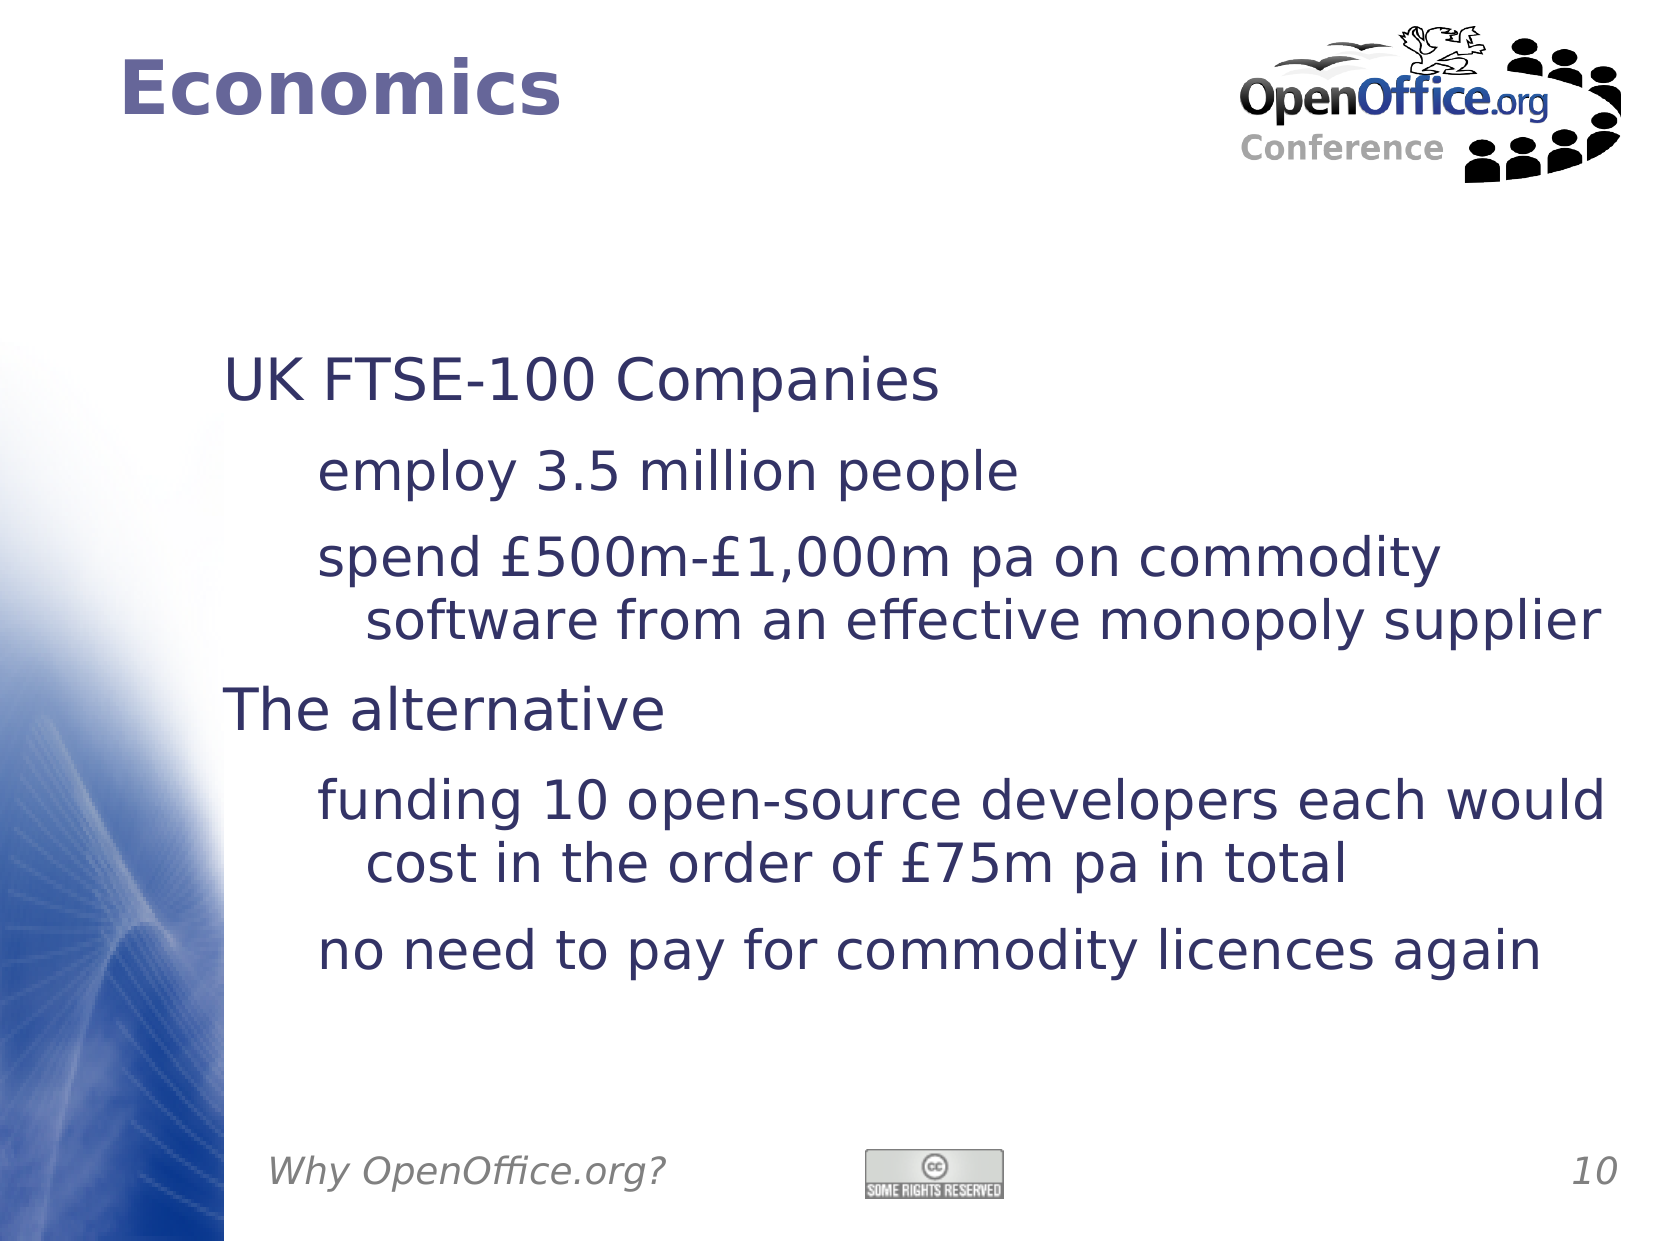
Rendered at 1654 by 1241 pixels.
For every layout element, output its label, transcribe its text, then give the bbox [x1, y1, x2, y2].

picture [1240, 26, 1621, 183]
title Economics [29, 29, 1216, 149]
picture [0, 0, 224, 1241]
list UK FTSE-100 Companies employ 3.5 million people spend £500m-£1,000m pa on commodity software from an effective monopoly supplier The alternative funding 10 open-source developers each would cost in the order of £75m pa in total no need to pay for commodity licences again [223, 236, 1619, 1093]
